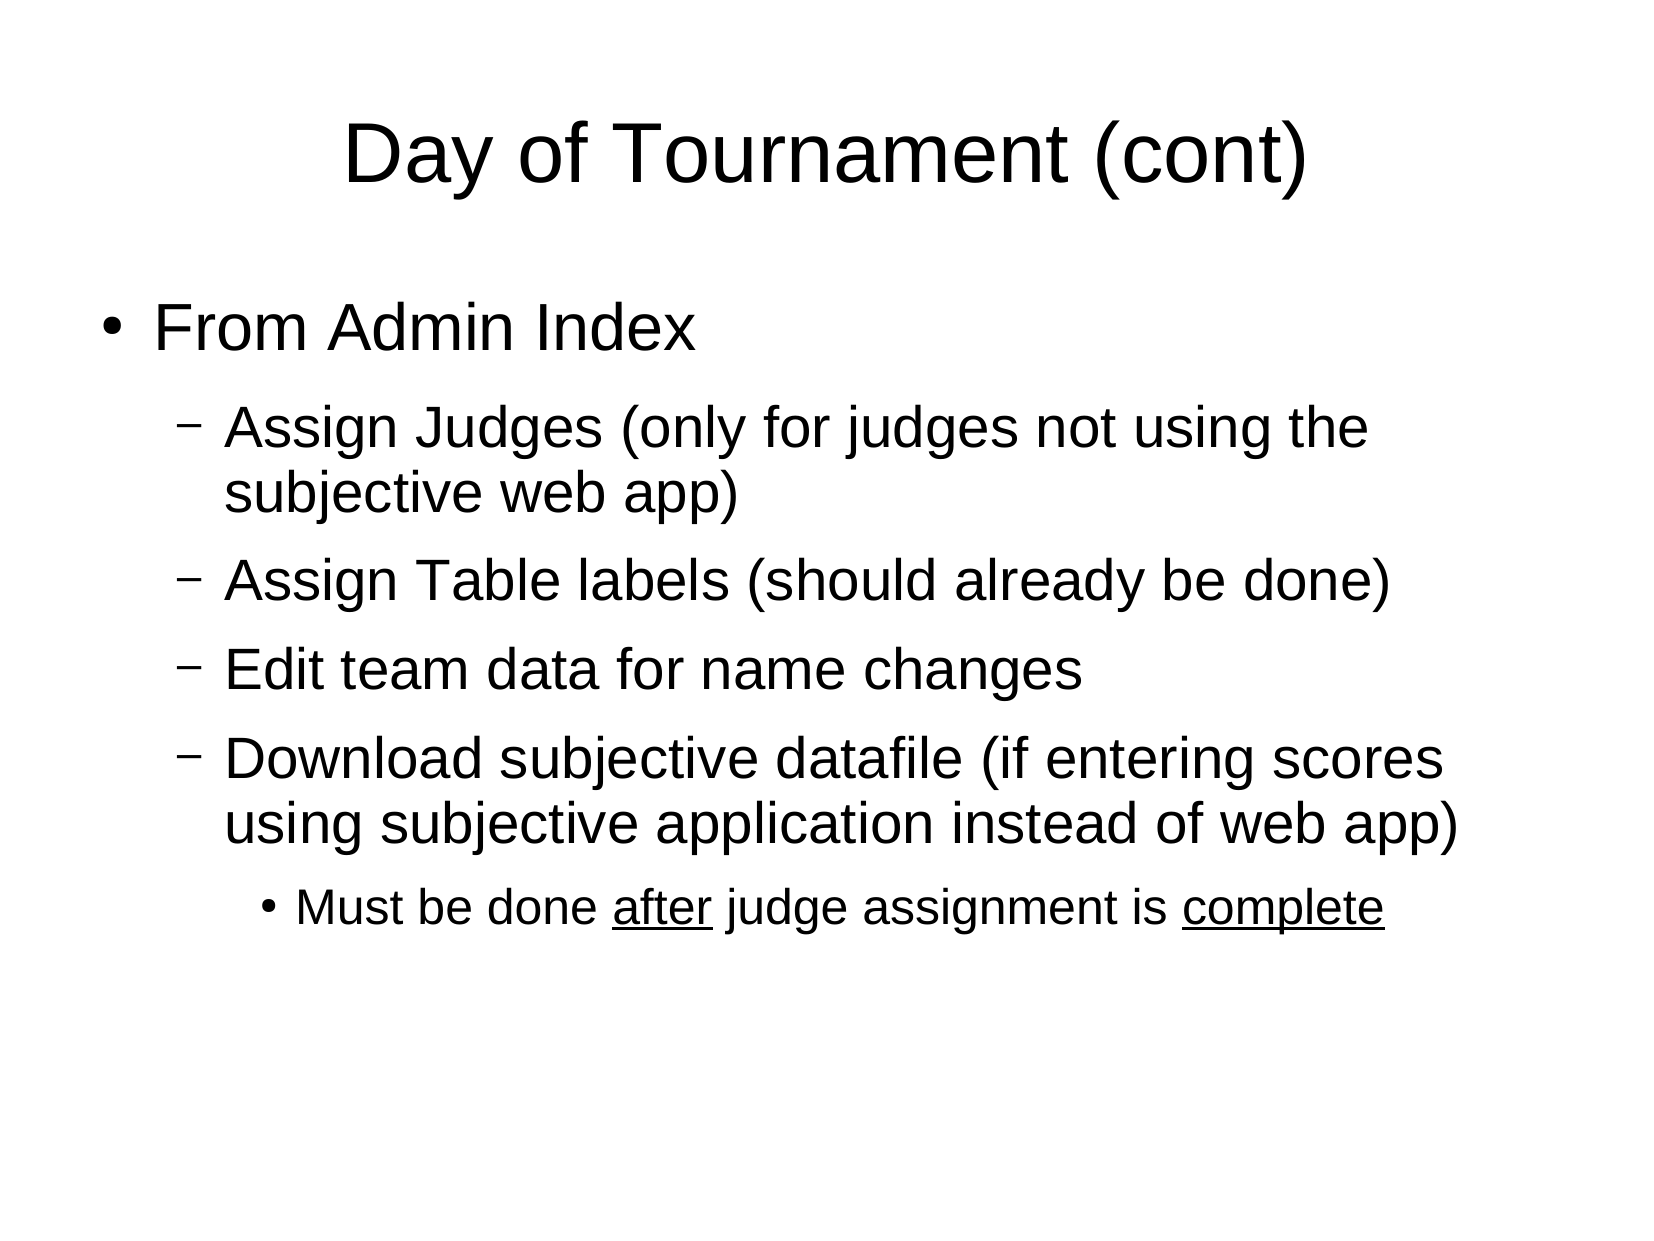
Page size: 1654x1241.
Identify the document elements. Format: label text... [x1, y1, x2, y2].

title Day of Tournament (cont) [82, 49, 1571, 257]
list From Admin Index Assign Judges (only for judges not using the subjective web app) Assign Table labels (should already be done) Edit team data for name changes Download subjective datafile (if entering scores using subjective application instead of web app) Must be done after judge assignment is complete [82, 290, 1571, 1109]
